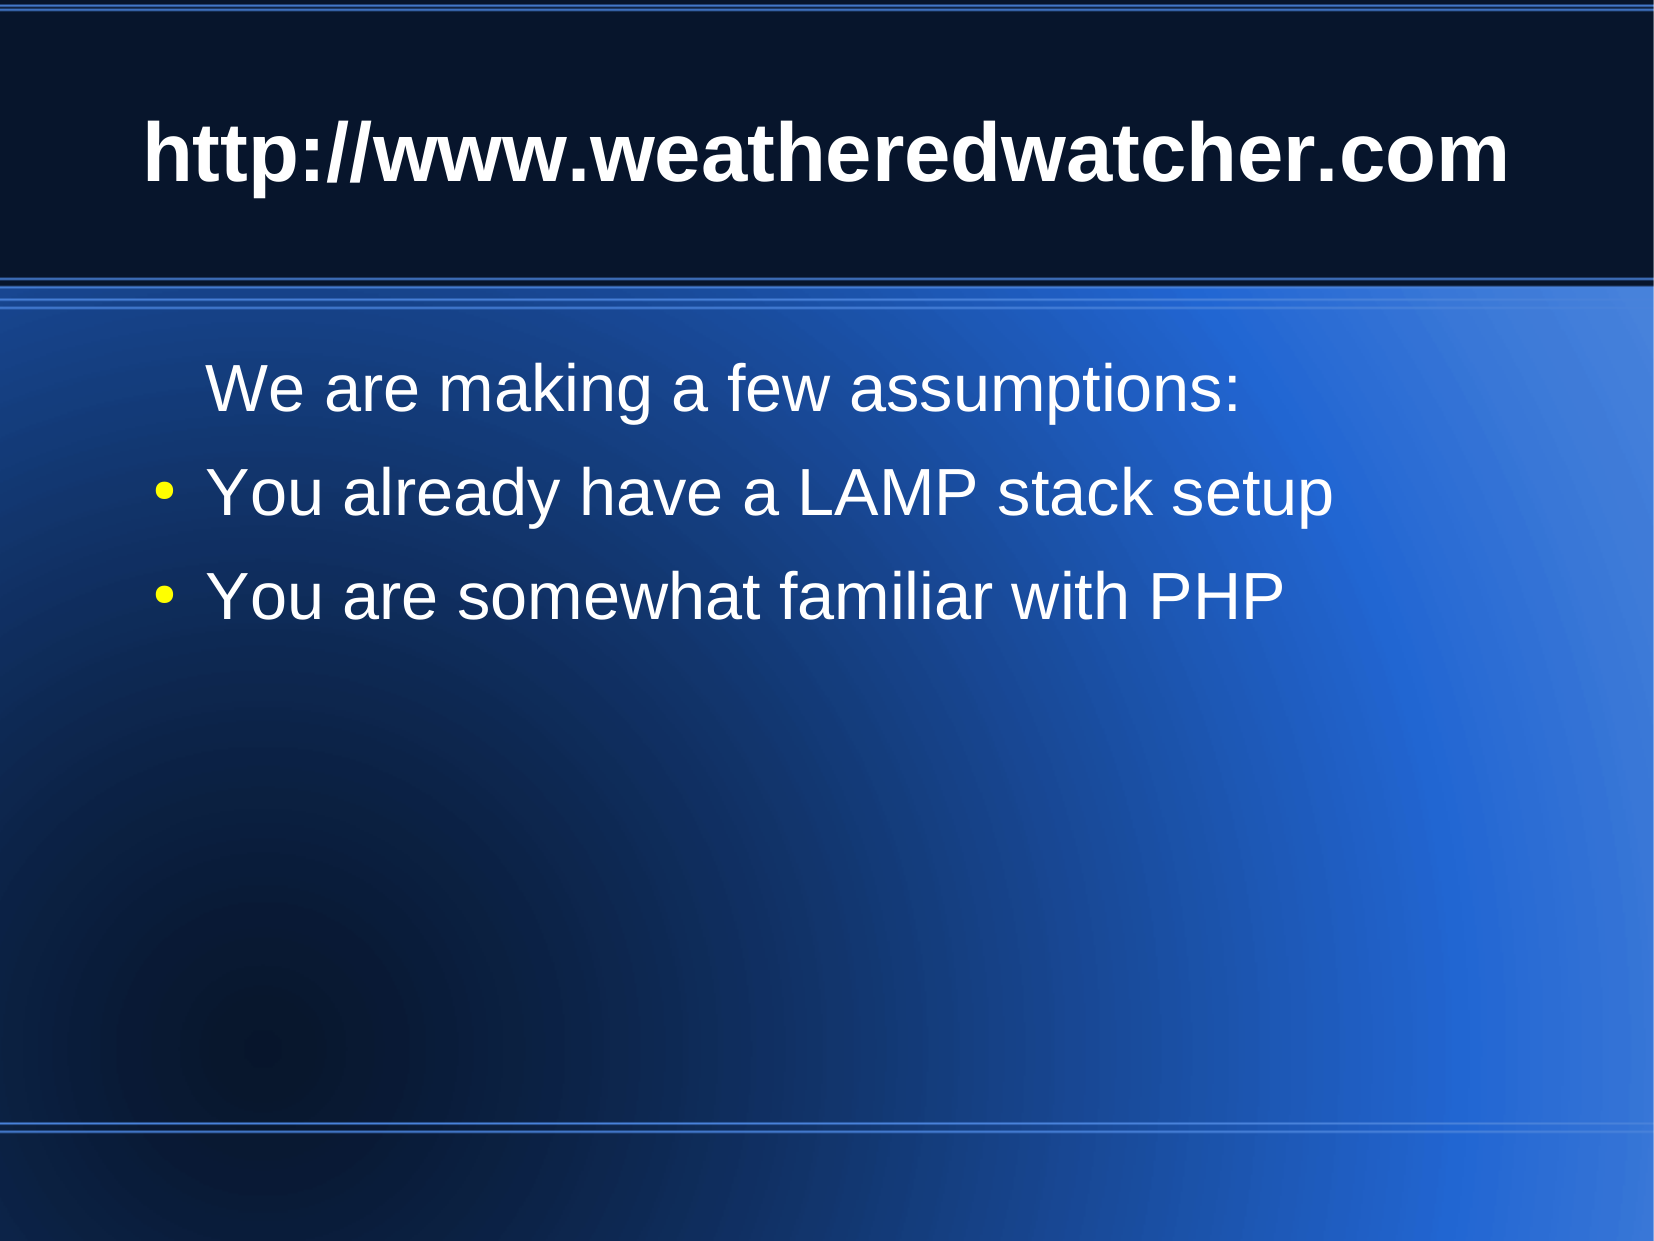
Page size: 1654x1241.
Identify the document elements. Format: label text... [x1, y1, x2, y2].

picture [0, 0, 1654, 1241]
title http://www.weatheredwatcher.com [82, 49, 1571, 257]
list We are making a few assumptions: You already have a LAMP stack setup You are somewhat familiar with PHP [134, 350, 1516, 1133]
